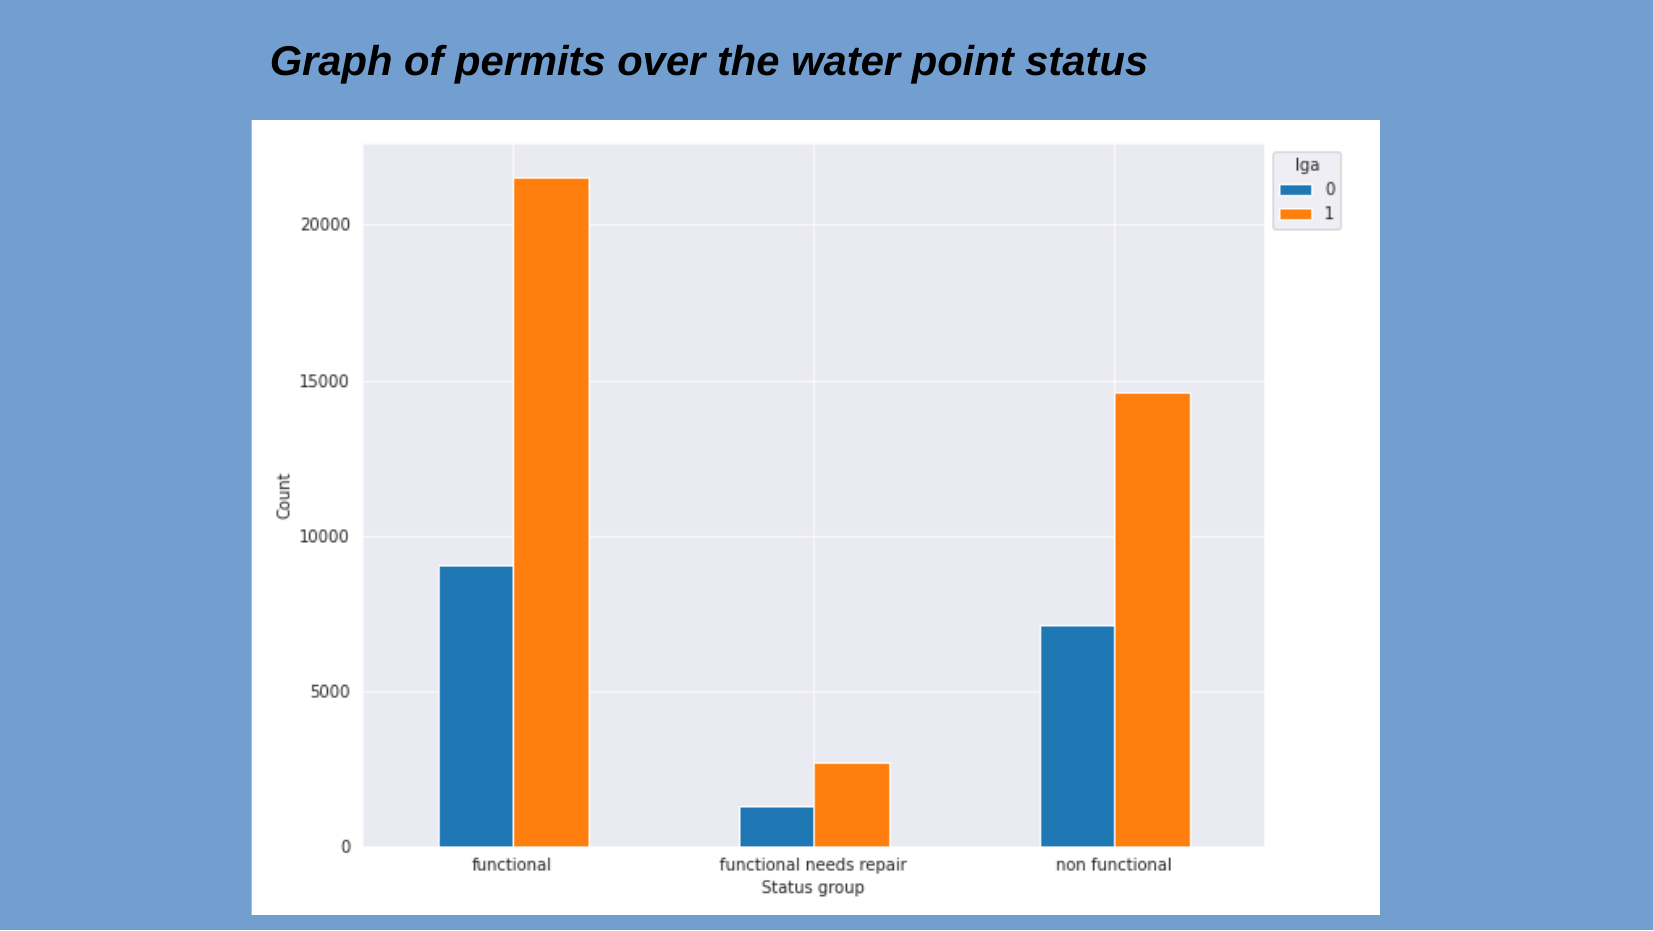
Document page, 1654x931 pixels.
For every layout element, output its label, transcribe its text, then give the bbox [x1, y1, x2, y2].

text_box Graph of permits over the water point status [255, 30, 1516, 92]
picture [251, 120, 1381, 915]
